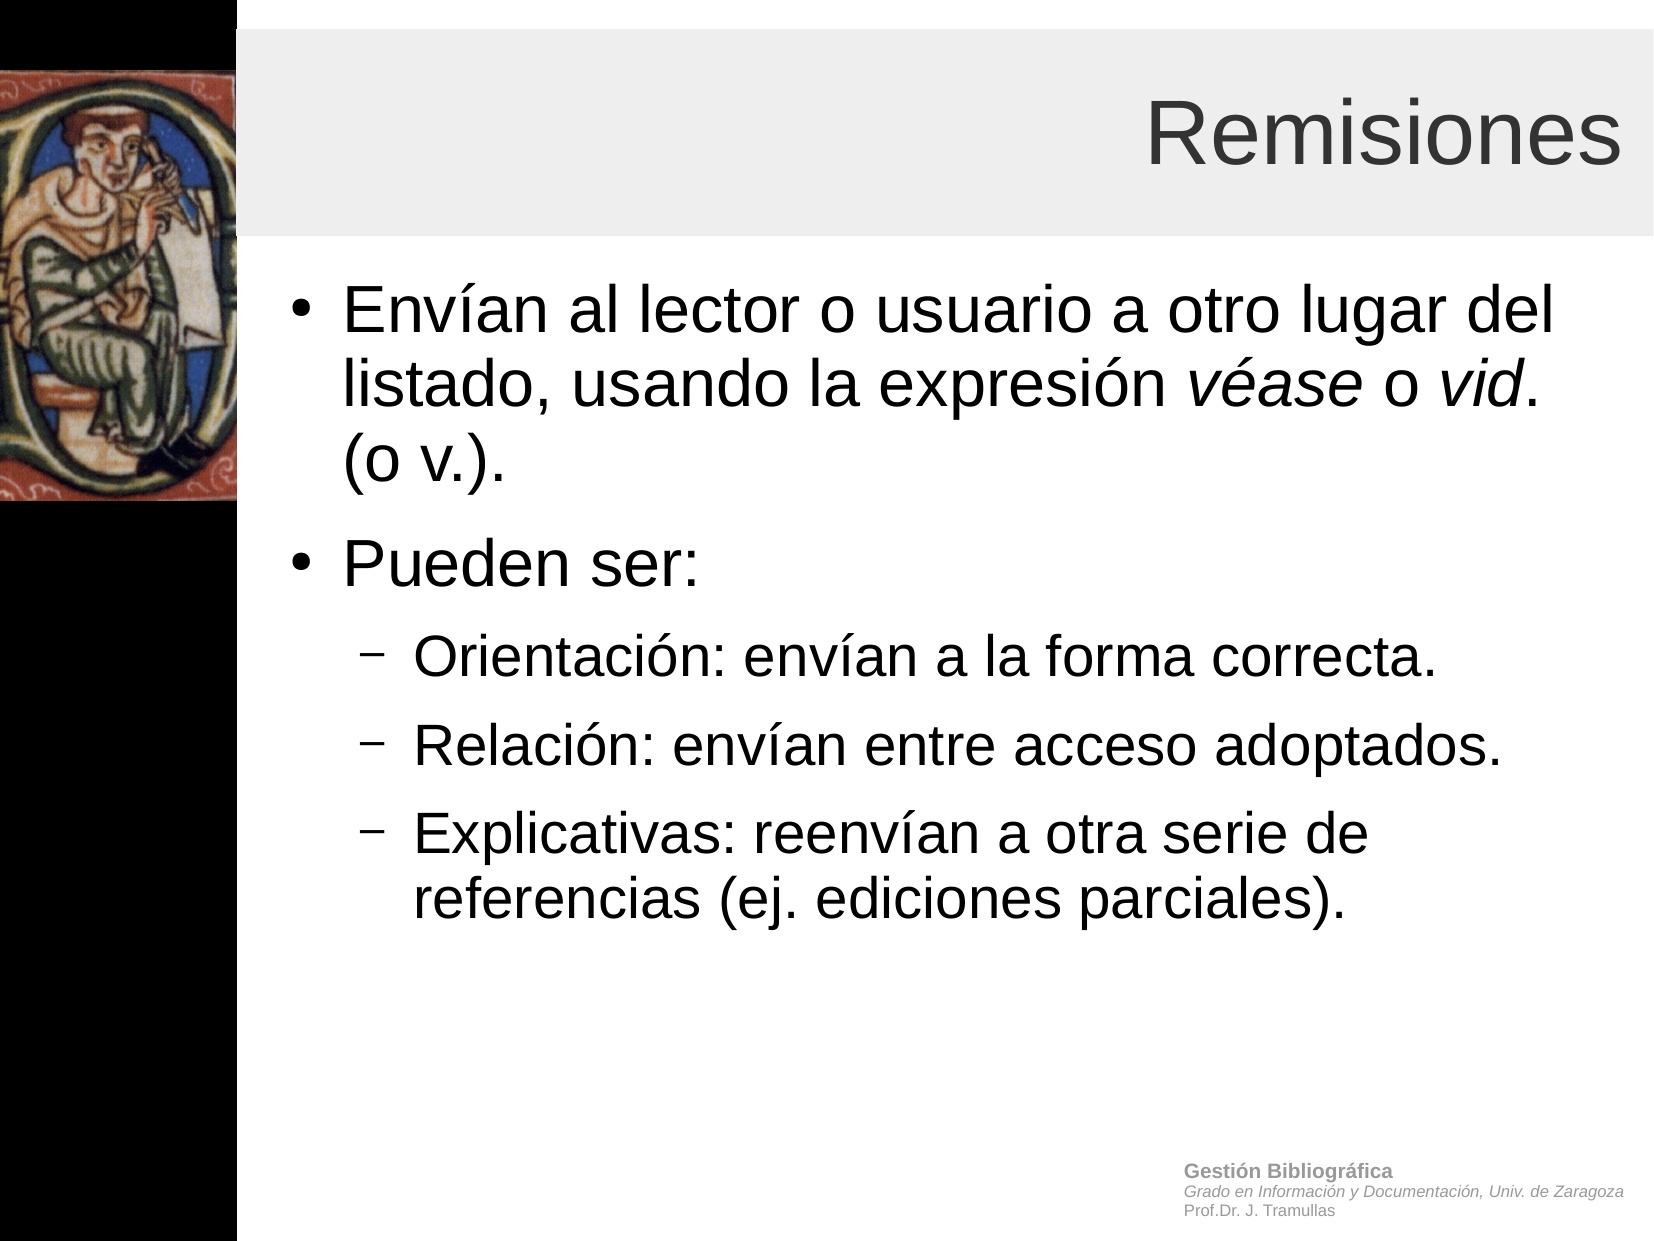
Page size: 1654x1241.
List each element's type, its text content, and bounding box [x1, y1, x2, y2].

title Remisiones [236, 29, 1654, 237]
list Envían al lector o usuario a otro lugar del listado, usando la expresión véase o vid. (o v.). Pueden ser: Orientación: envían a la forma correcta. Relación: envían entre acceso adoptados. Explicativas: reenvían a otra serie de referencias (ej. ediciones parciales). [271, 271, 1619, 1134]
picture [0, 70, 237, 501]
